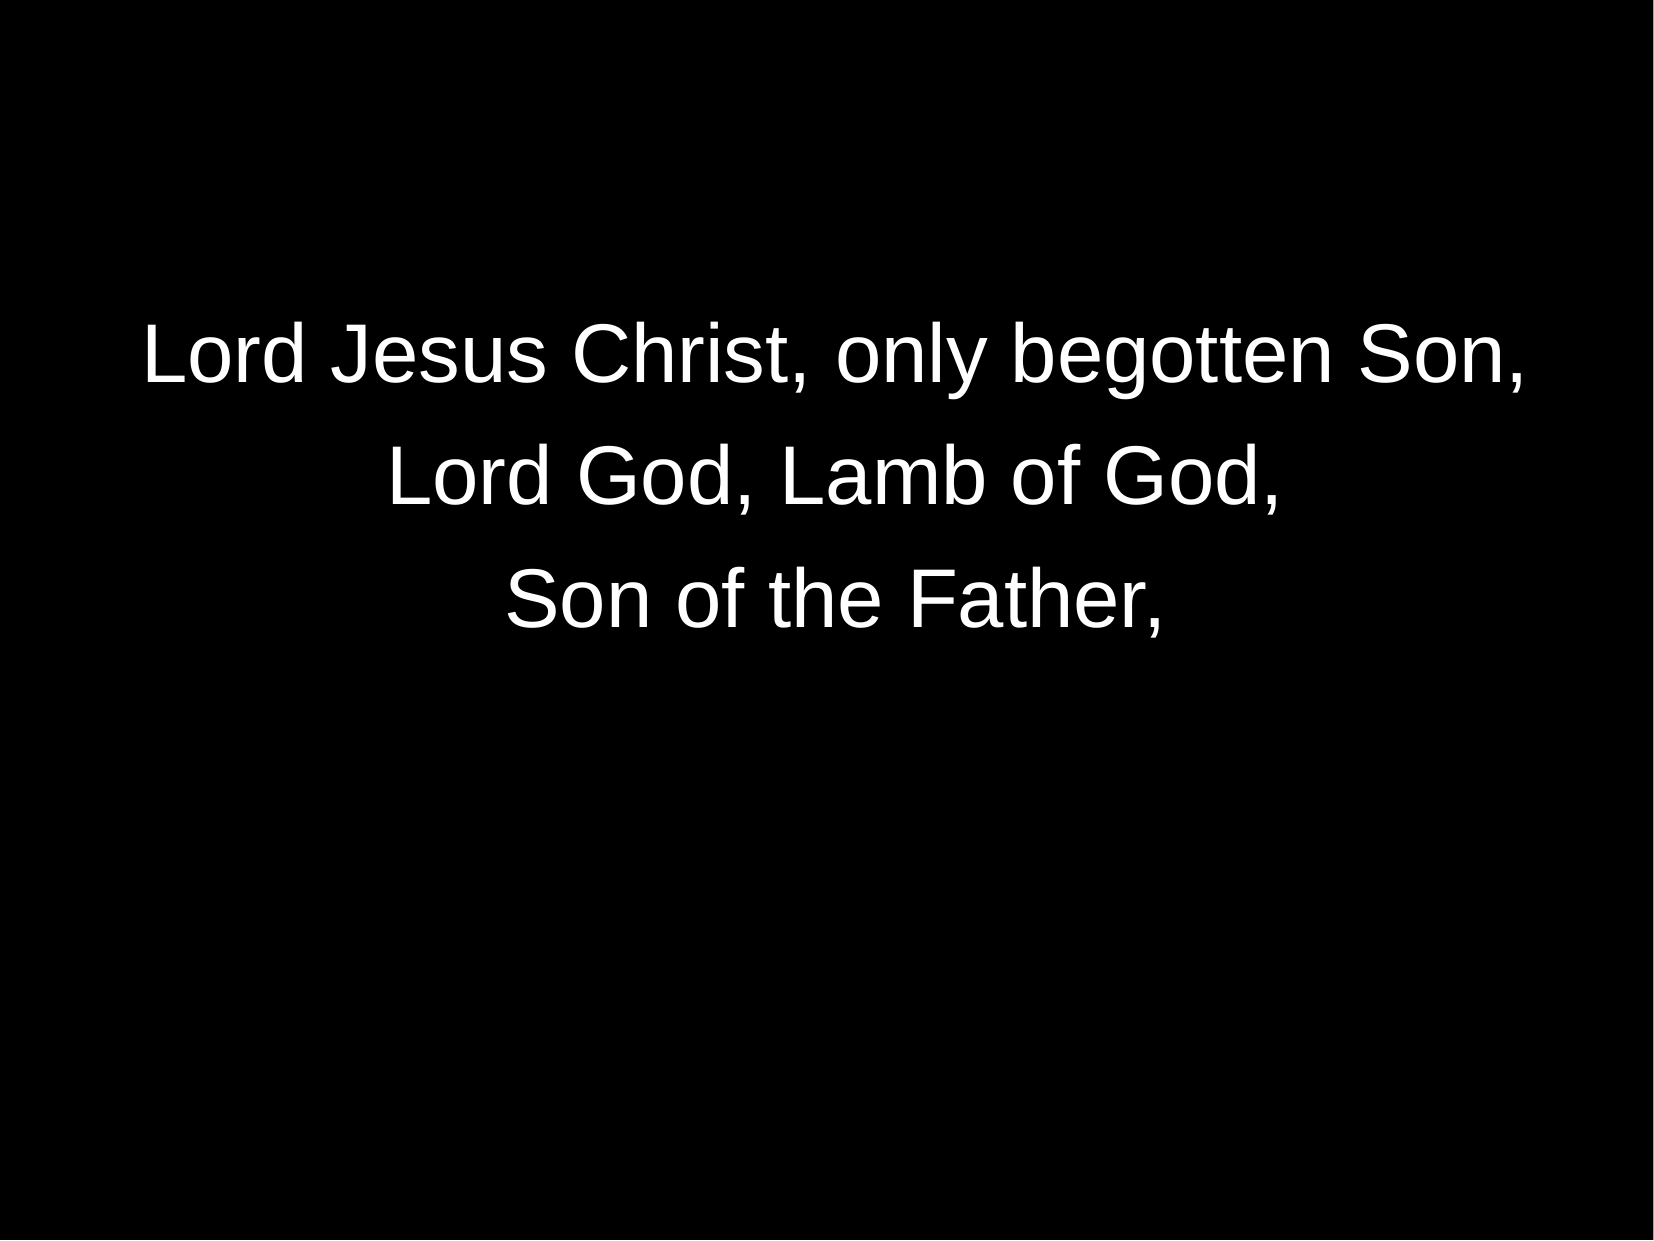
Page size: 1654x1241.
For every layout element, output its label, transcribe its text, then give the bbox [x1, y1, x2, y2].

list Lord Jesus Christ, only begotten Son, Lord God, Lamb of God, Son of the Father, [0, 307, 1654, 1027]
